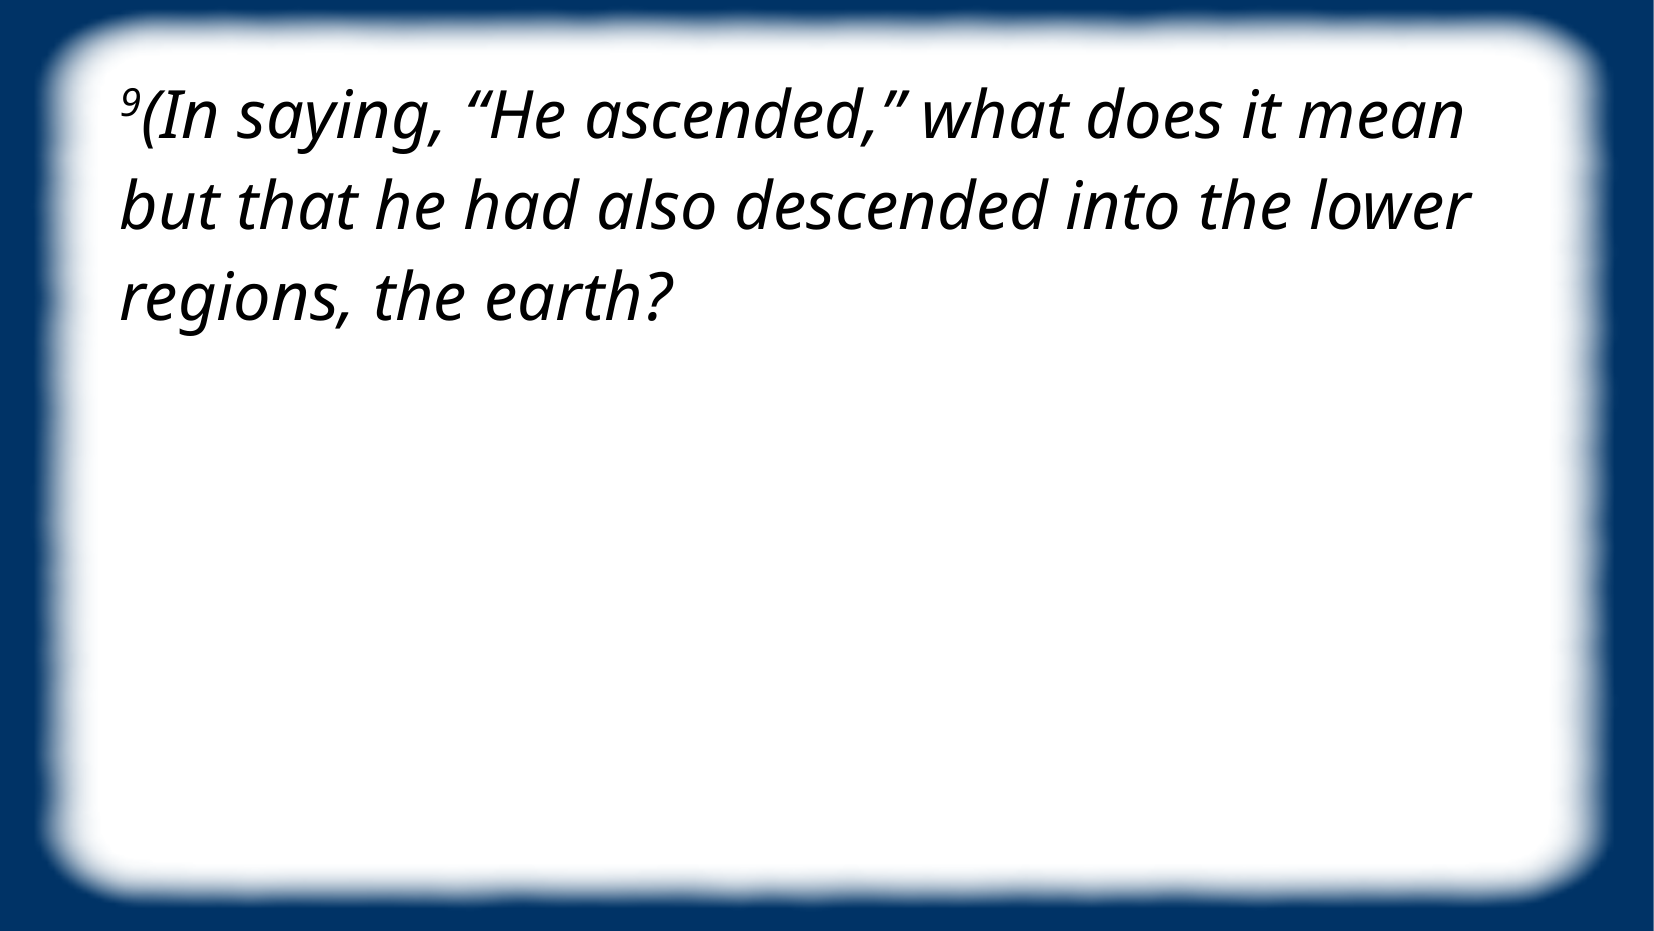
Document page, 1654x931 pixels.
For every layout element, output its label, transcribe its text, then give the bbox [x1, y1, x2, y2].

text_box 9(In saying, “He ascended,” what does it mean but that he had also descended into the lower regions, the earth? [105, 60, 1546, 342]
picture [0, 0, 1654, 931]
